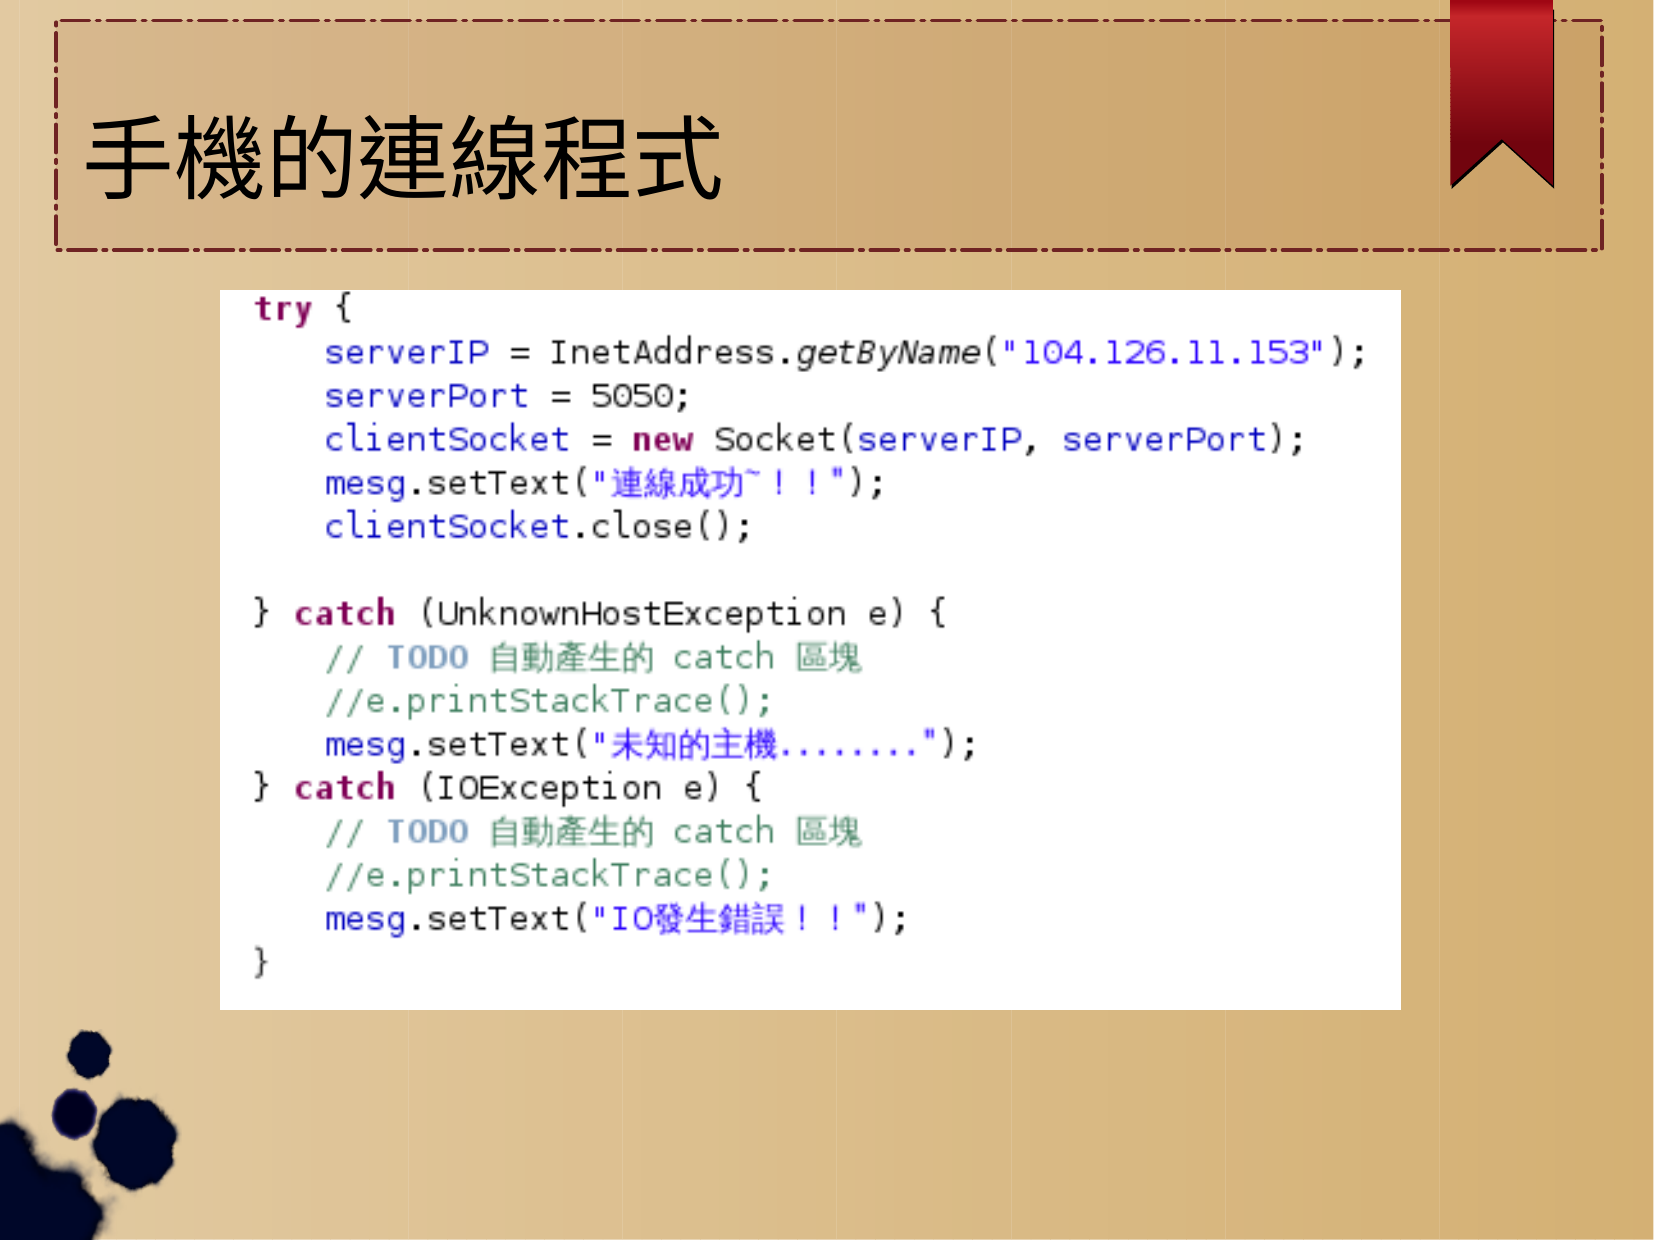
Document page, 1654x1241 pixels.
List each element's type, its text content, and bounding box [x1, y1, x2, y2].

title 手機的連線程式 [82, 49, 1453, 257]
picture [220, 290, 1401, 1010]
